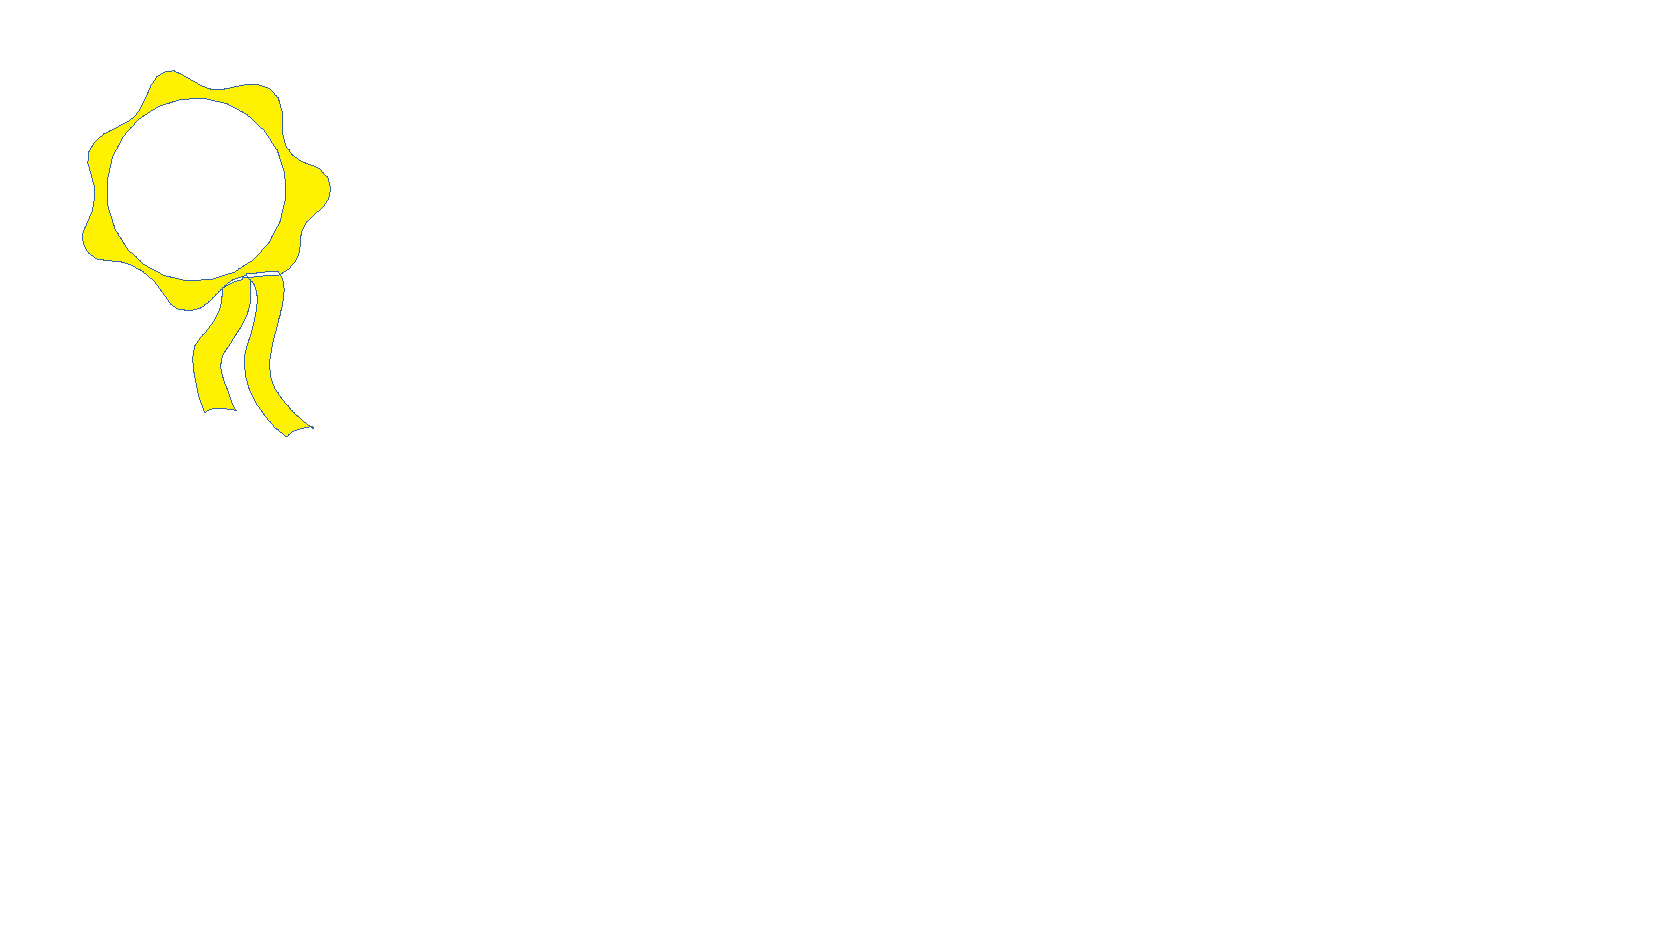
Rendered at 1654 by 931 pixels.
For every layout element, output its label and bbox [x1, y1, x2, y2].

text_box [82, 70, 331, 437]
